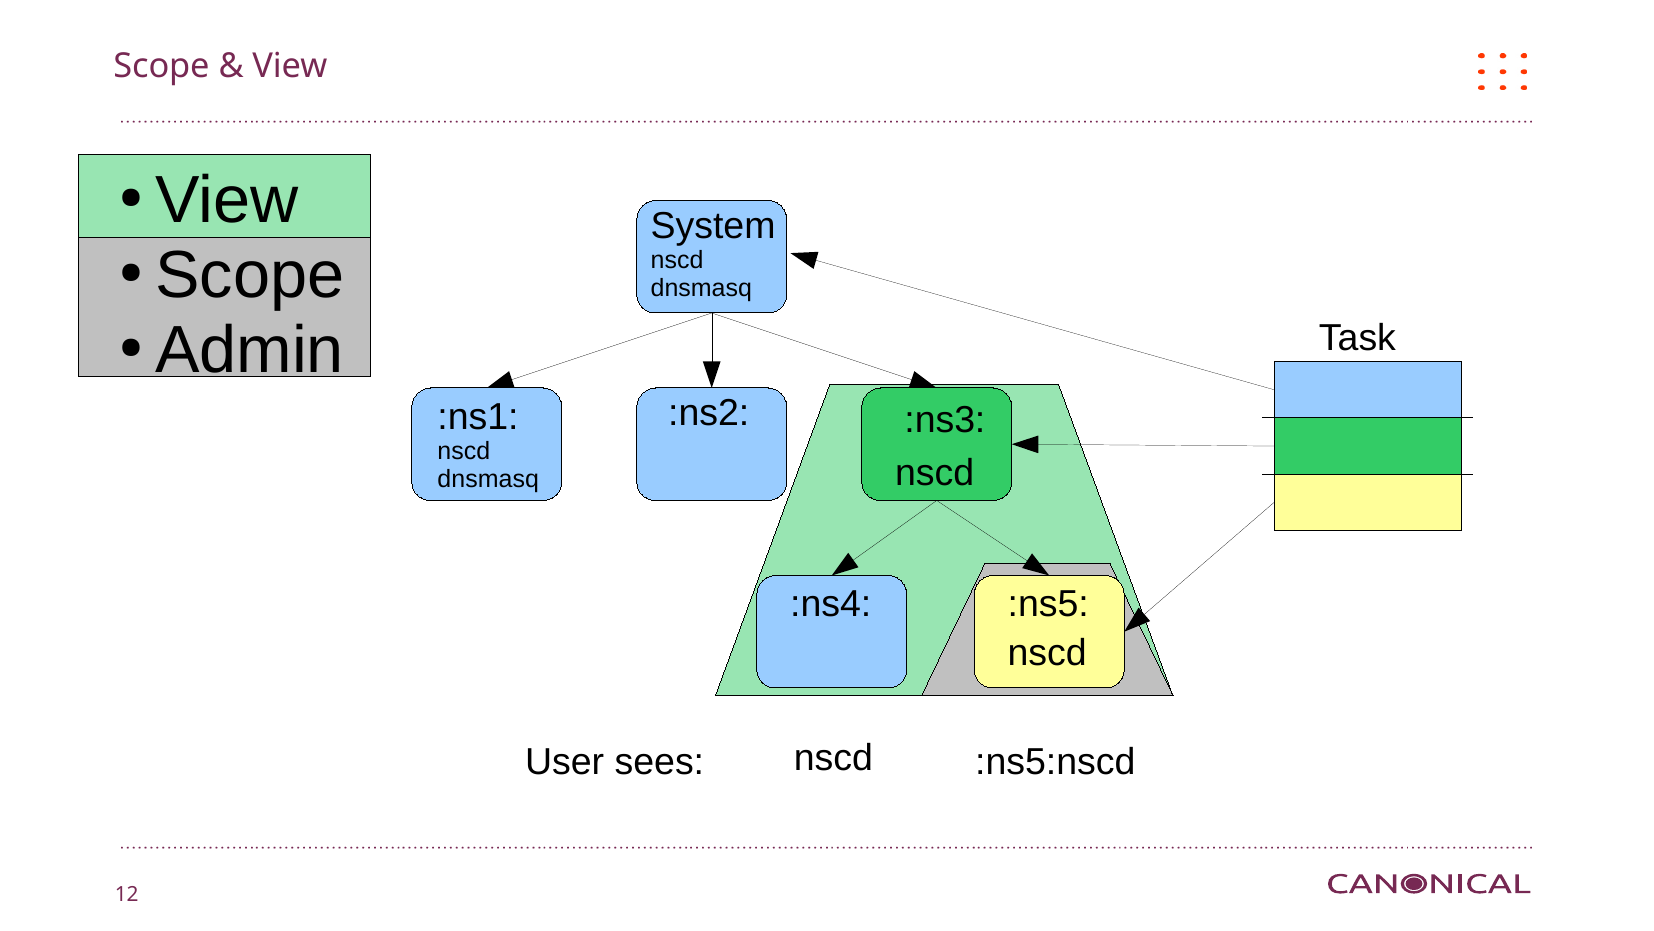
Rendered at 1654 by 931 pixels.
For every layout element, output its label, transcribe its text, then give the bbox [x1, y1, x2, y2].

picture [111, 845, 1533, 851]
text_box [715, 384, 1174, 696]
text_box :ns5: [992, 574, 1104, 632]
text_box User sees: [510, 732, 720, 790]
text_box [636, 387, 787, 501]
title Scope & View [113, 48, 1382, 81]
text_box [411, 390, 422, 499]
text_box [1274, 361, 1462, 531]
text_box Task [1304, 309, 1411, 366]
text_box View Scope Admin [104, 154, 360, 393]
text_box [78, 154, 104, 377]
text_box :ns1: nscd dnsmasq [422, 387, 555, 501]
text_box :ns5:nscd [960, 732, 1151, 790]
text_box [555, 392, 562, 496]
text_box nscd [779, 729, 888, 786]
text_box nscd [993, 624, 1102, 681]
text_box :ns2: [653, 384, 765, 442]
picture [111, 119, 1533, 124]
text_box [360, 154, 371, 377]
text_box :ns4: [775, 575, 887, 633]
picture [1478, 53, 1527, 90]
text_box nscd [880, 444, 990, 501]
text_box System nscd dnsmasq [635, 196, 791, 310]
text_box :ns3: [889, 391, 1001, 448]
